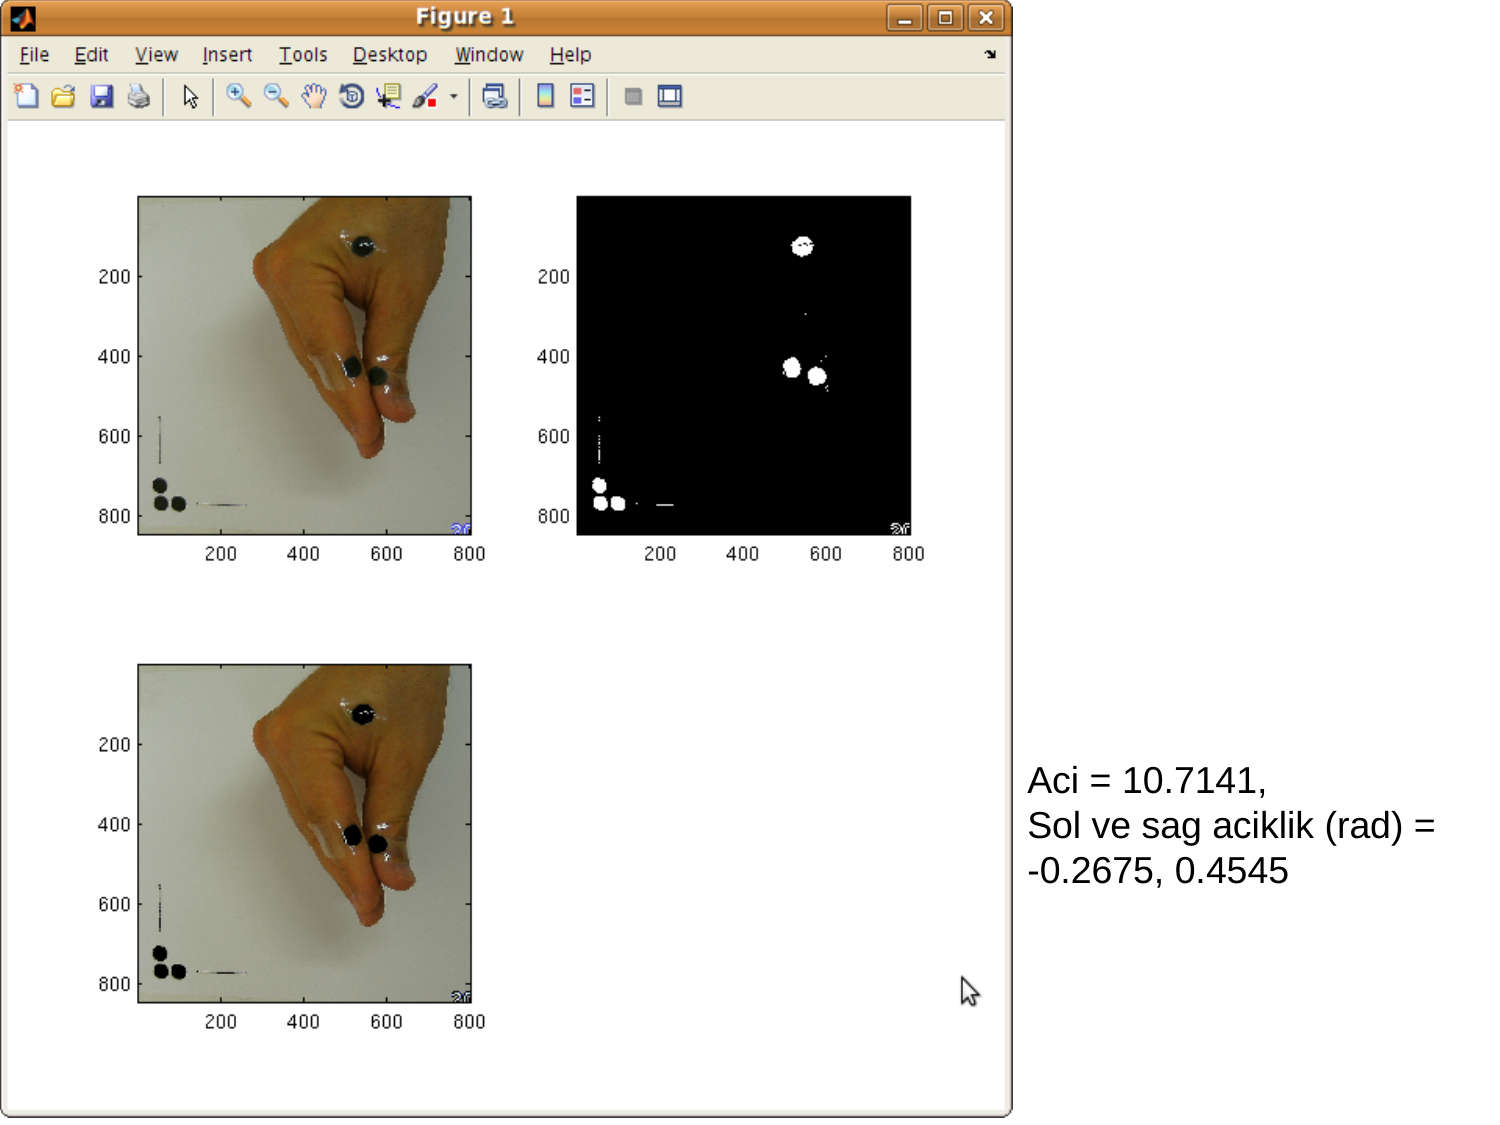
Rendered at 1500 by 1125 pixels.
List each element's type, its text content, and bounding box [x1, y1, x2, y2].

text_box Aci = 10.7141, Sol ve sag aciklik (rad) = -0.2675, 0.4545 [1012, 748, 1500, 1125]
picture [0, 0, 1013, 1118]
